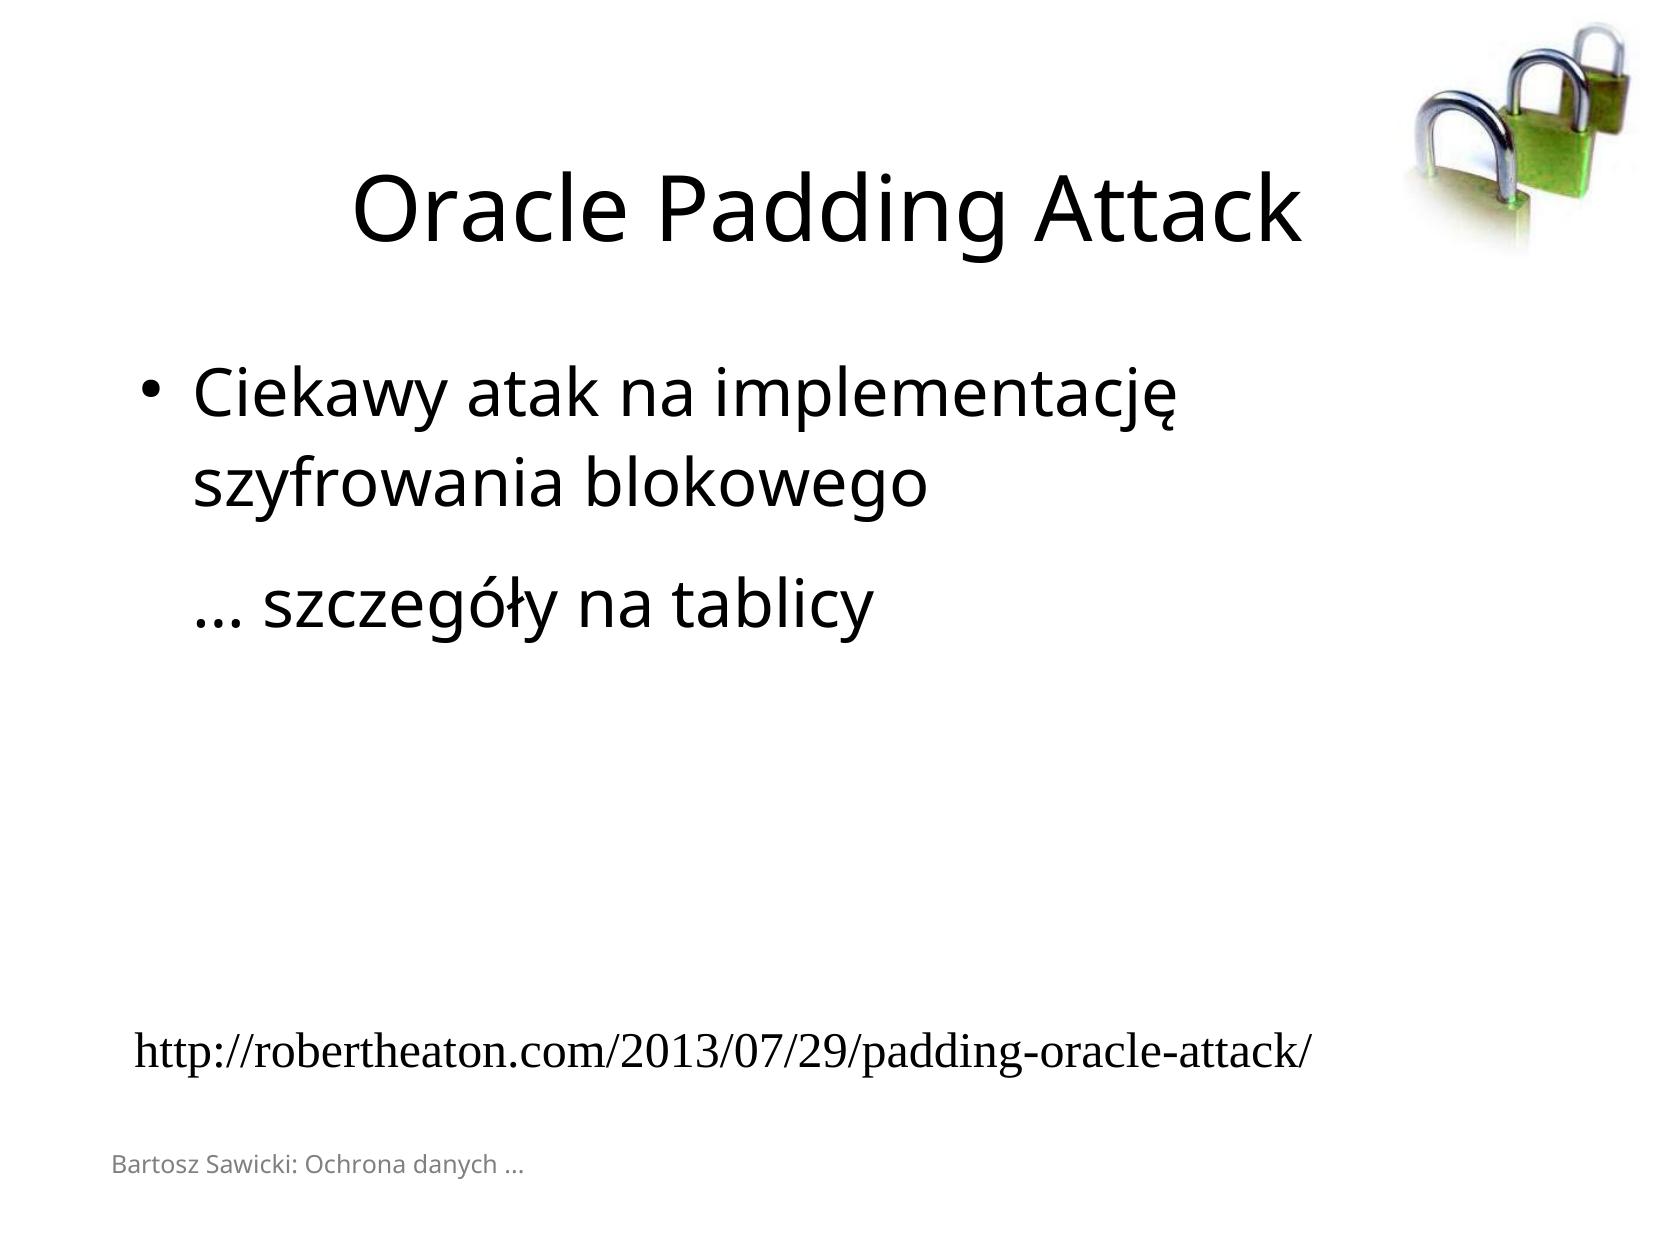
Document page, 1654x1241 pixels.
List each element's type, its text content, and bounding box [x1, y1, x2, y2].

title Oracle Padding Attack [121, 102, 1534, 310]
text_box http://robertheaton.com/2013/07/29/padding-oracle-attack/ [134, 1022, 1607, 1079]
picture [1385, 14, 1640, 266]
list Ciekawy atak na implementację szyfrowania blokowego … szczegóły na tablicy [121, 344, 1534, 1065]
